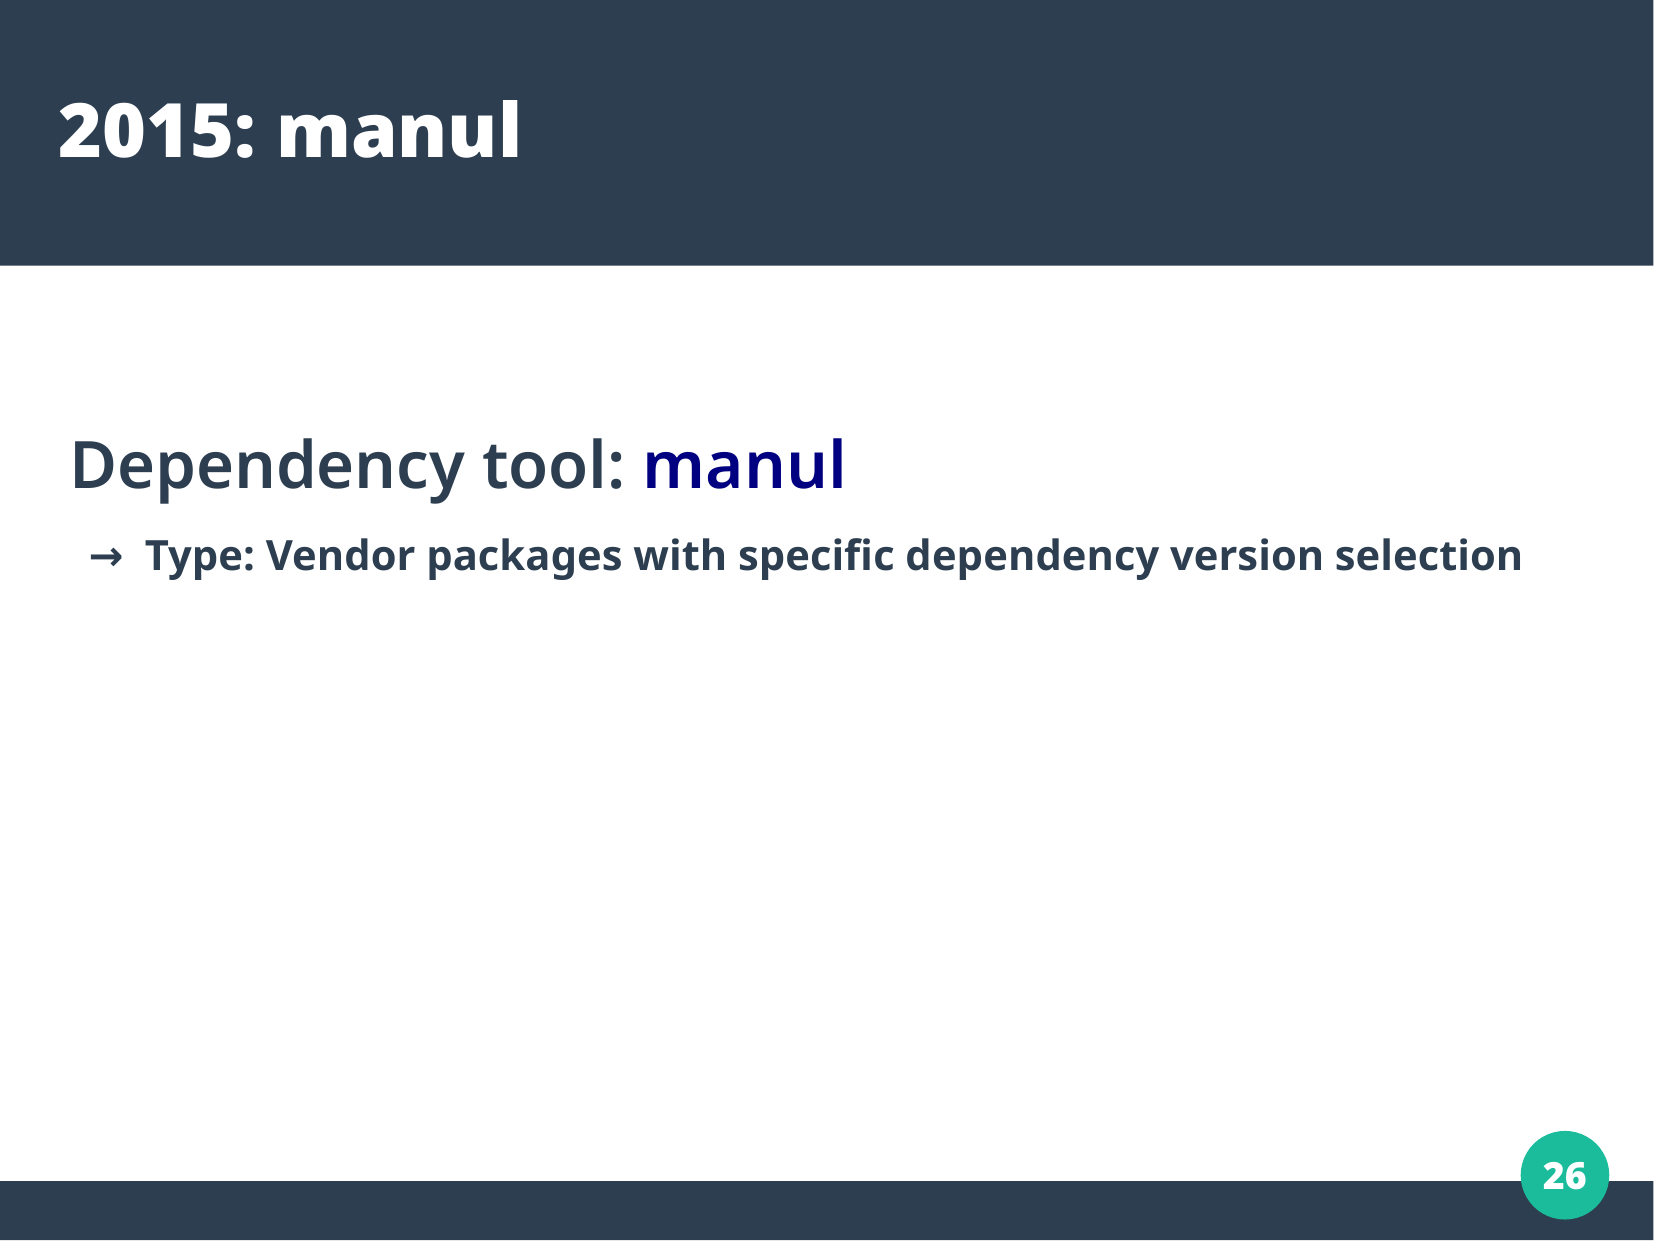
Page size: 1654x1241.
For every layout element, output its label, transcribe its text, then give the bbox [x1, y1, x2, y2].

title 2015: manul [59, 49, 1595, 207]
list Dependency tool: manul [0, 301, 1548, 508]
list → Type: Vendor packages with specific dependency version selection [17, 525, 1536, 892]
